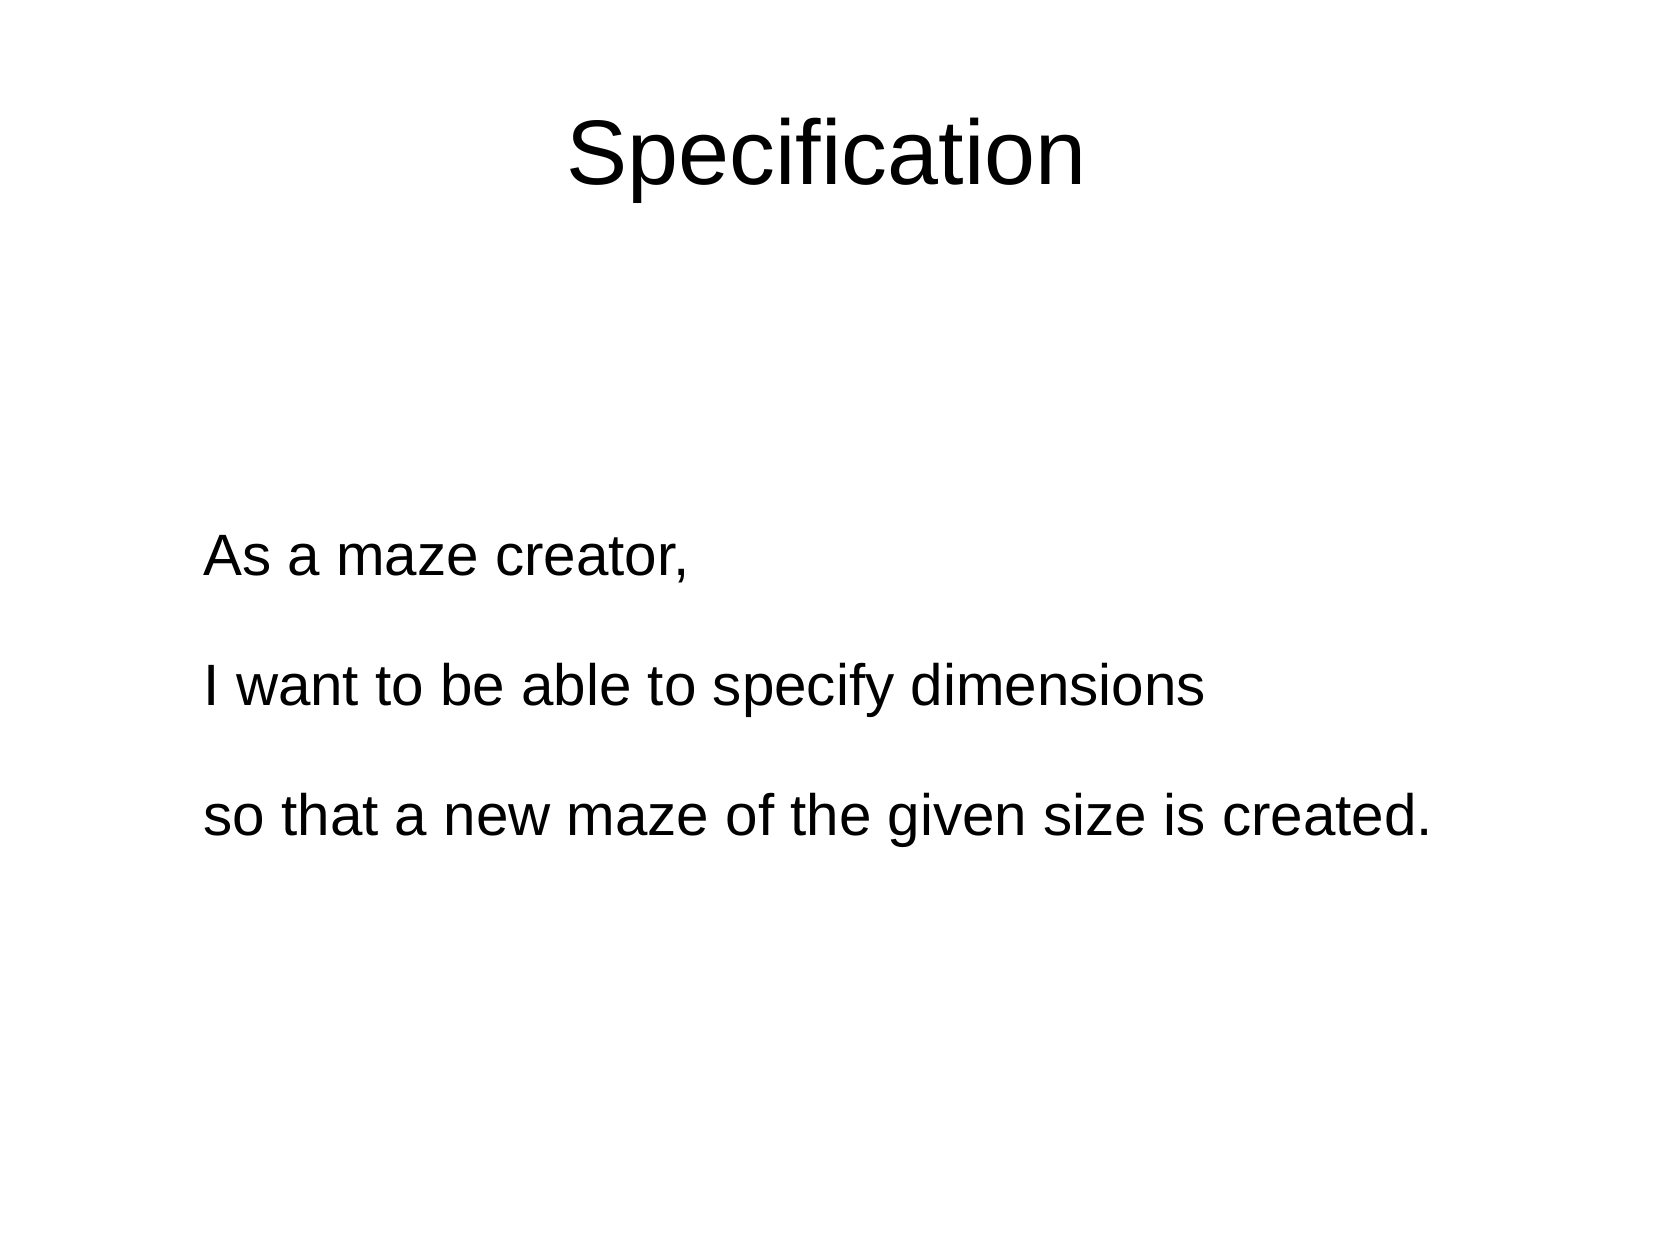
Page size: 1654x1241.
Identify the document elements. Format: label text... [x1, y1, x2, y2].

title Specification [82, 49, 1571, 257]
text_box As a maze creator, I want to be able to specify dimensions so that a new maze of the given size is created. [188, 450, 1450, 791]
